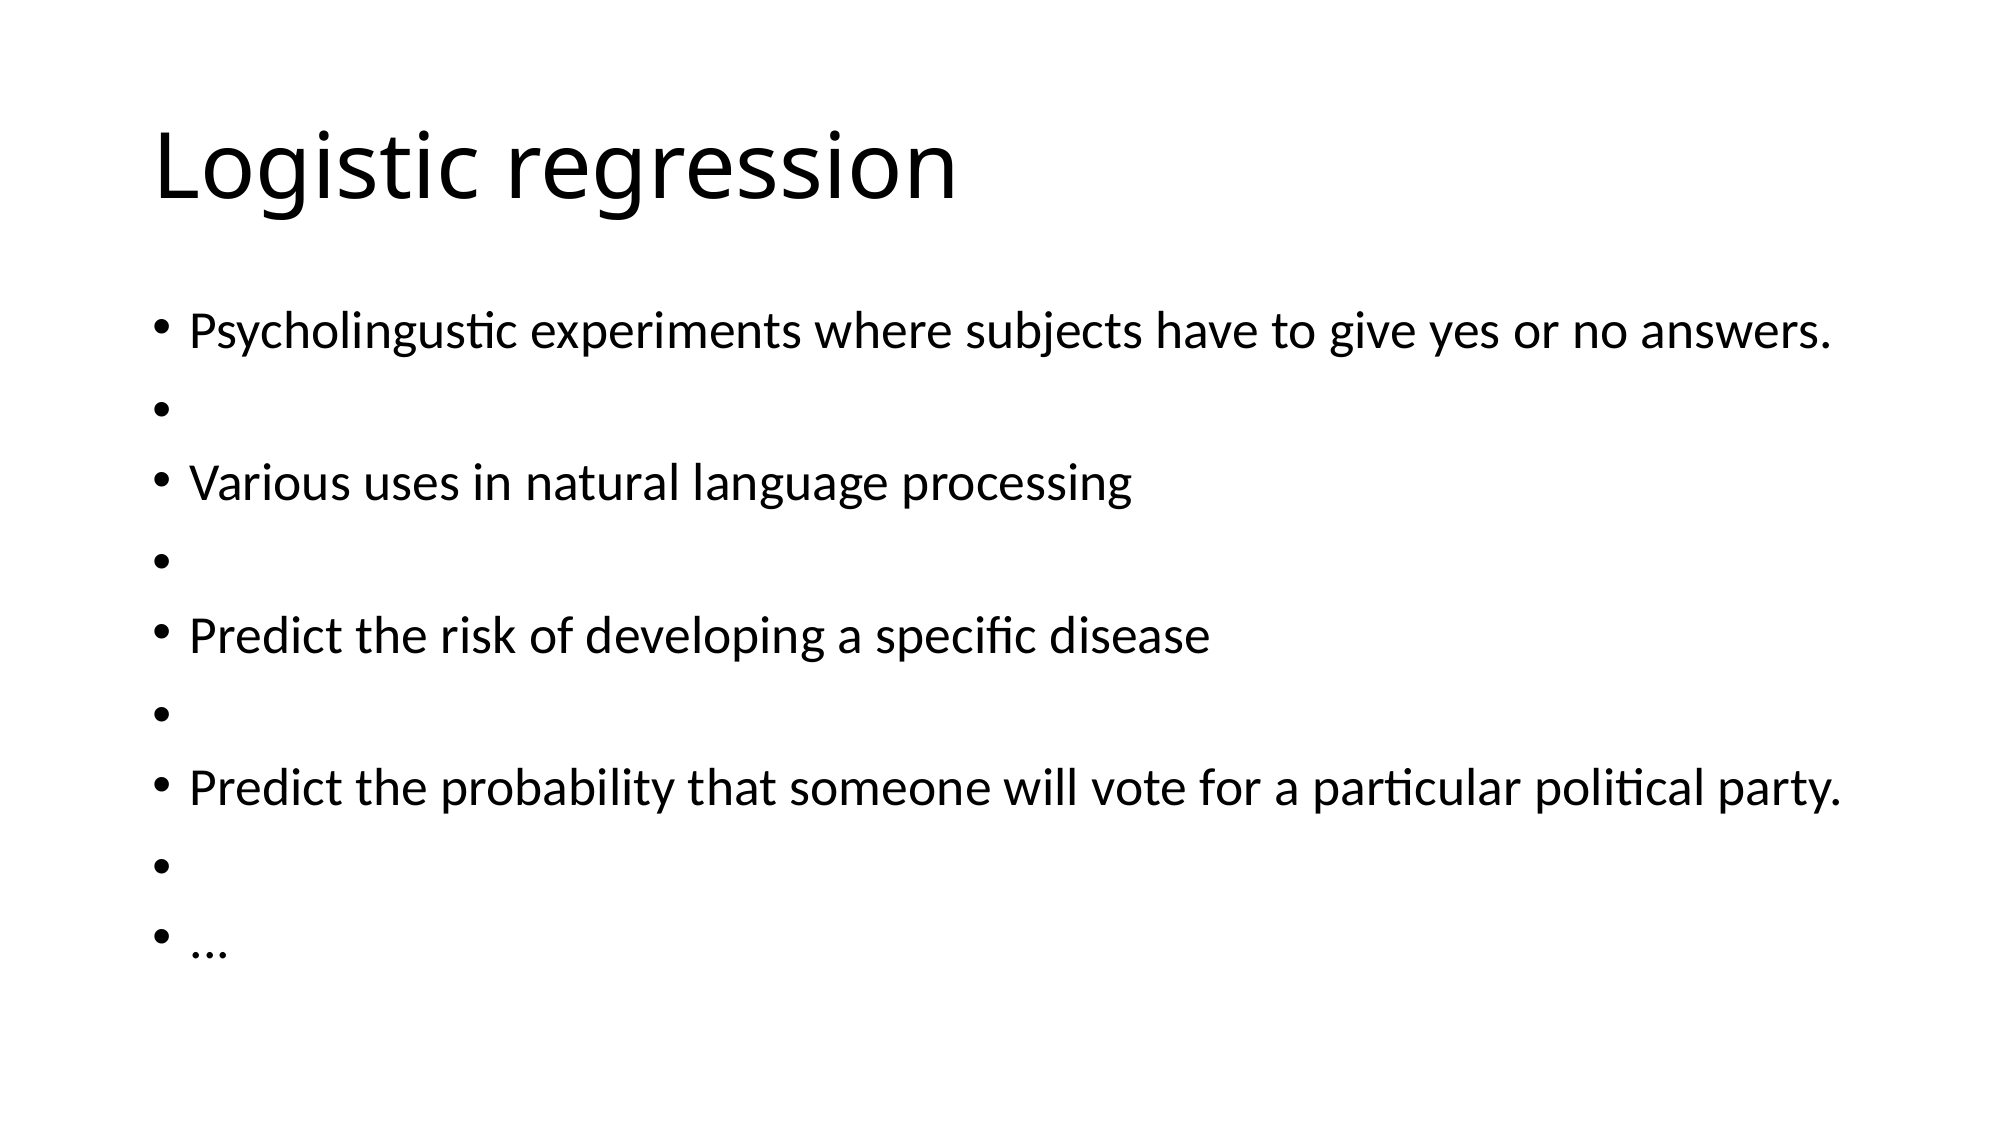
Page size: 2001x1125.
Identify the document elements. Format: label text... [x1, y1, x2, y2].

title Logistic regression [137, 59, 1863, 278]
list Psycholingustic experiments where subjects have to give yes or no answers. Various uses in natural language processing Predict the risk of developing a specific disease Predict the probability that someone will vote for a particular political party. ... [137, 299, 1863, 1014]
